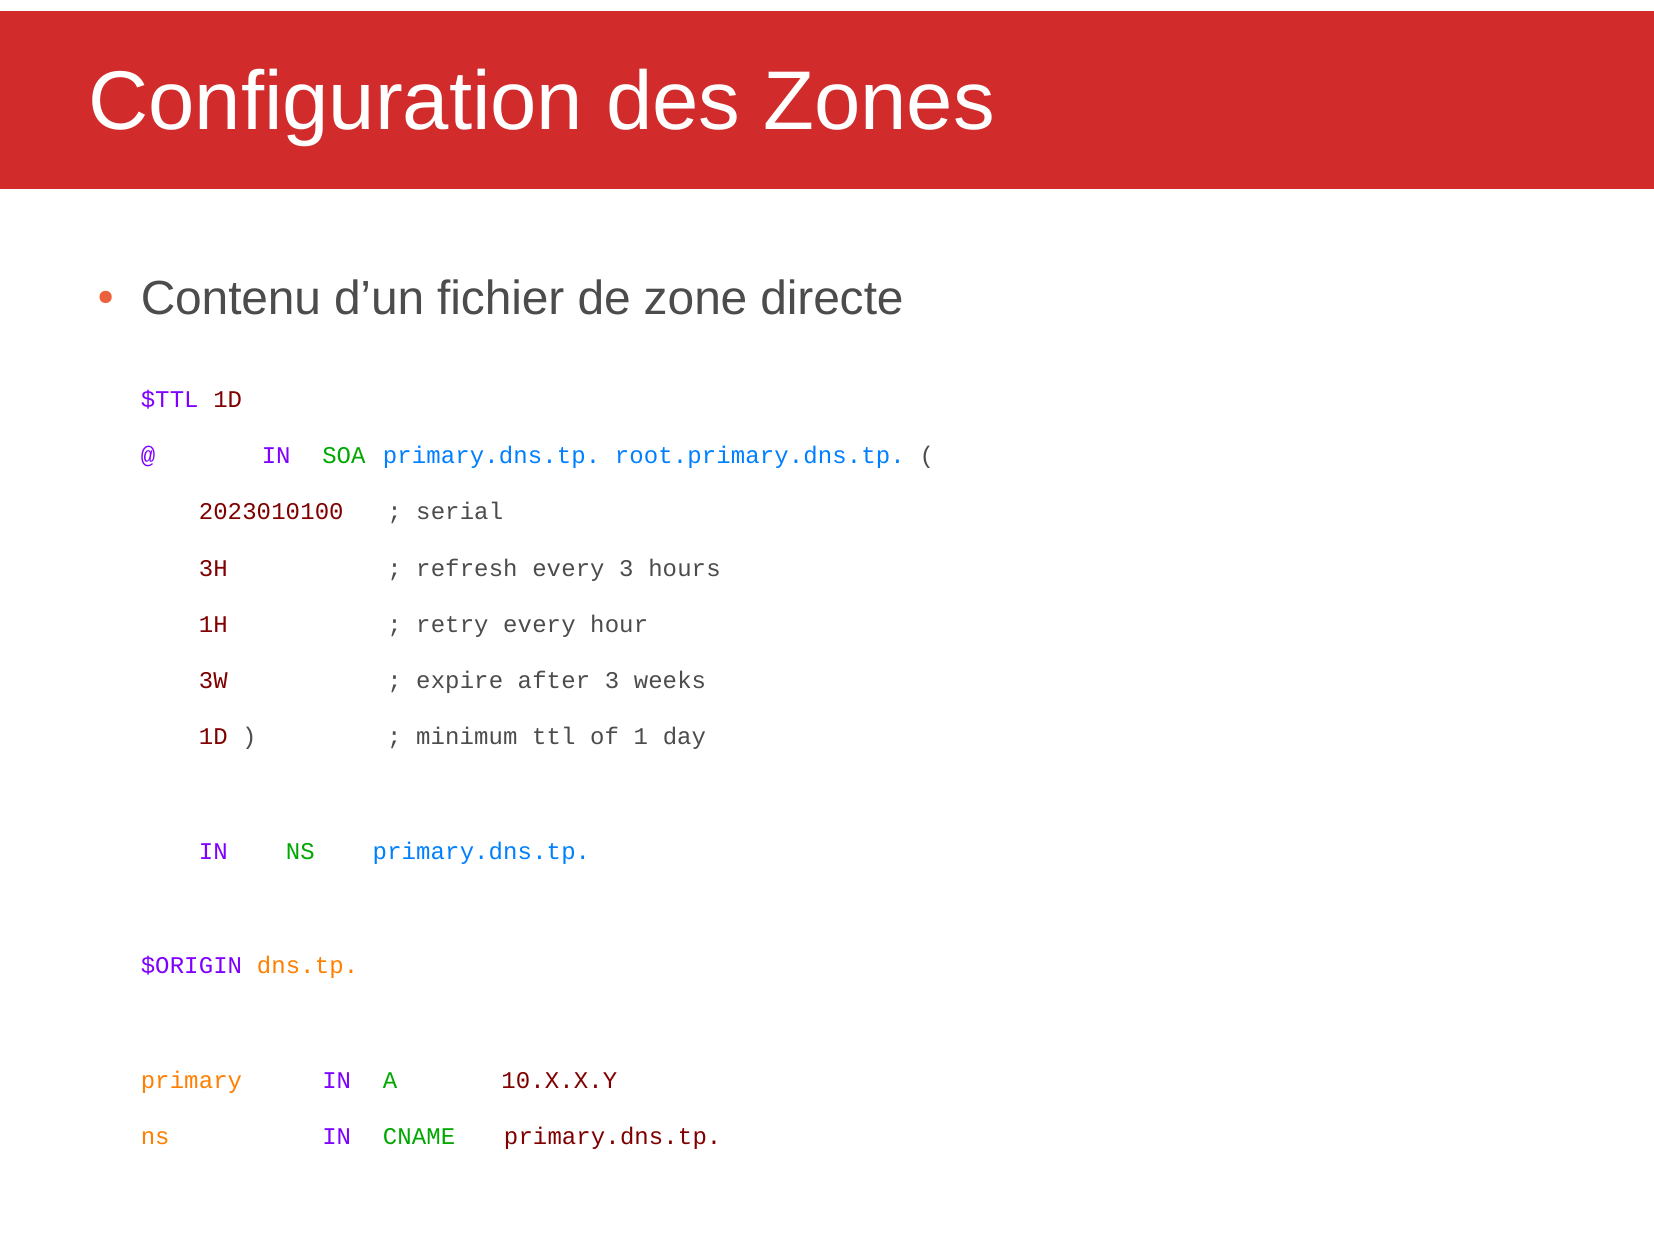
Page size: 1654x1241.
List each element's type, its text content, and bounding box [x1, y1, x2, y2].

title Configuration des Zones [0, 11, 1654, 189]
list Contenu d’un fichier de zone directe $TTL 1D @ IN SOA primary.dns.tp. root.primary.dns.tp. ( 2023010100 ; serial 3H ; refresh every 3 hours 1H ; retry every hour 3W ; expire after 3 weeks 1D ) ; minimum ttl of 1 day IN NS primary.dns.tp. $ORIGIN dns.tp. primary IN A 10.X.X.Y ns IN CNAME primary.dns.tp. [82, 271, 1571, 1158]
